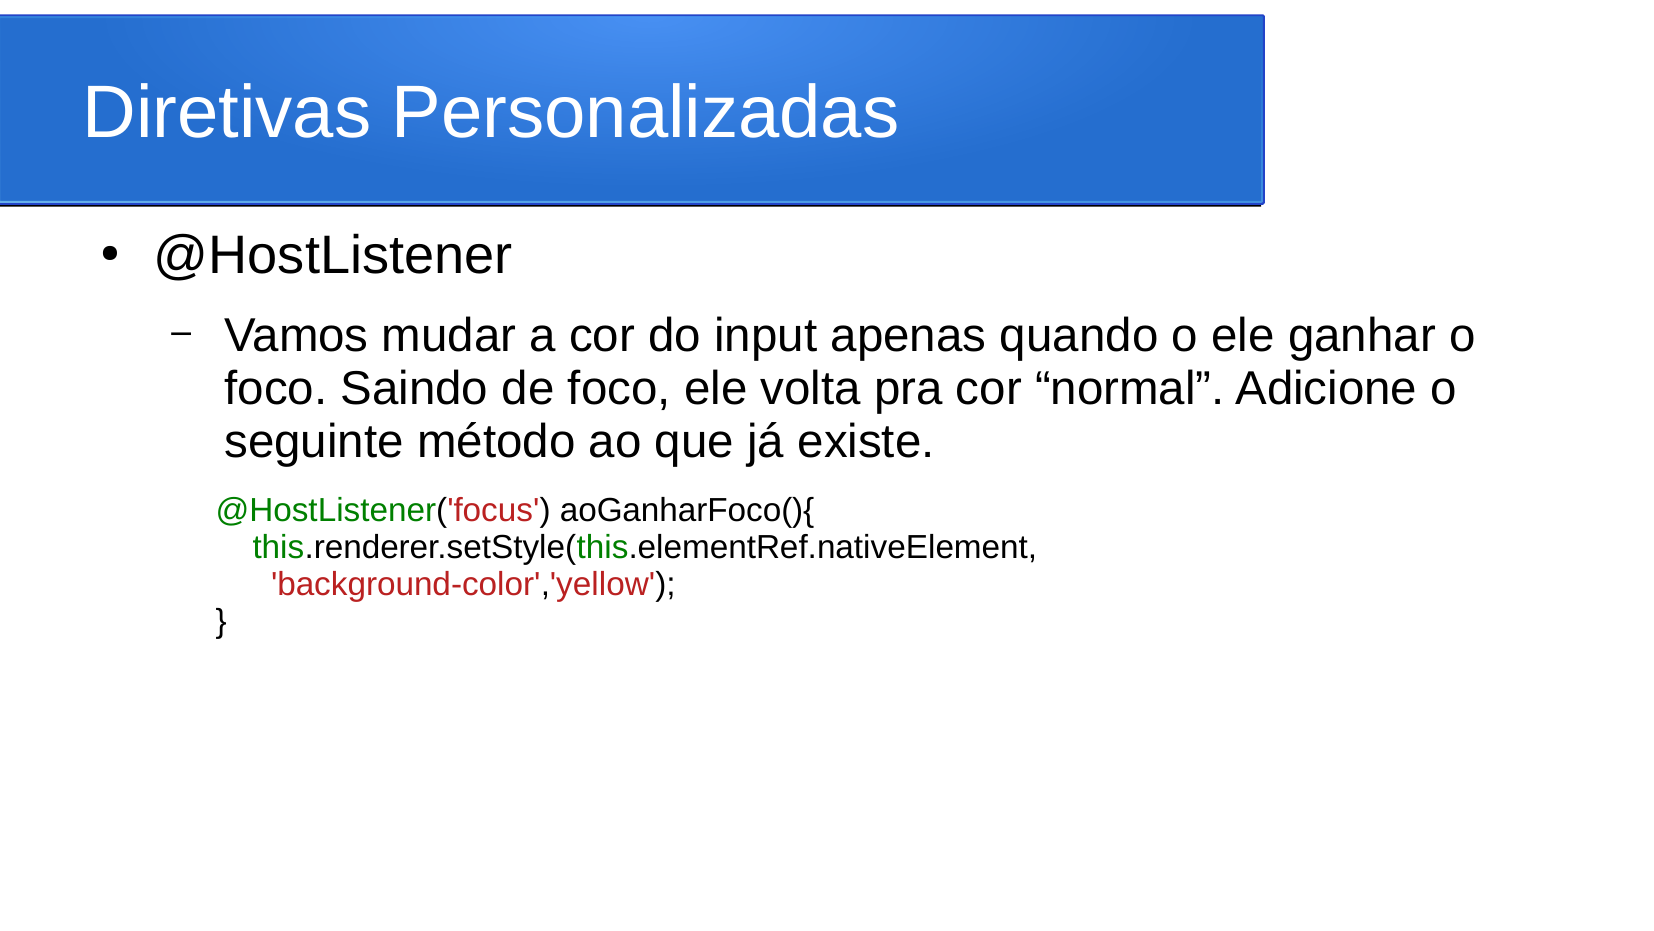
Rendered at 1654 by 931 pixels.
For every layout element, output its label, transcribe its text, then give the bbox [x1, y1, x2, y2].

list @HostListener Vamos mudar a cor do input apenas quando o ele ganhar o foco. Saindo de foco, ele volta pra cor “normal”. Adicione o seguinte método ao que já existe. [82, 224, 1571, 764]
text_box @HostListener('focus') aoGanharFoco(){ this.renderer.setStyle(this.elementRef.nativeElement, 'background-color','yellow'); } [200, 484, 1300, 722]
title Diretivas Personalizadas [82, 35, 1235, 189]
